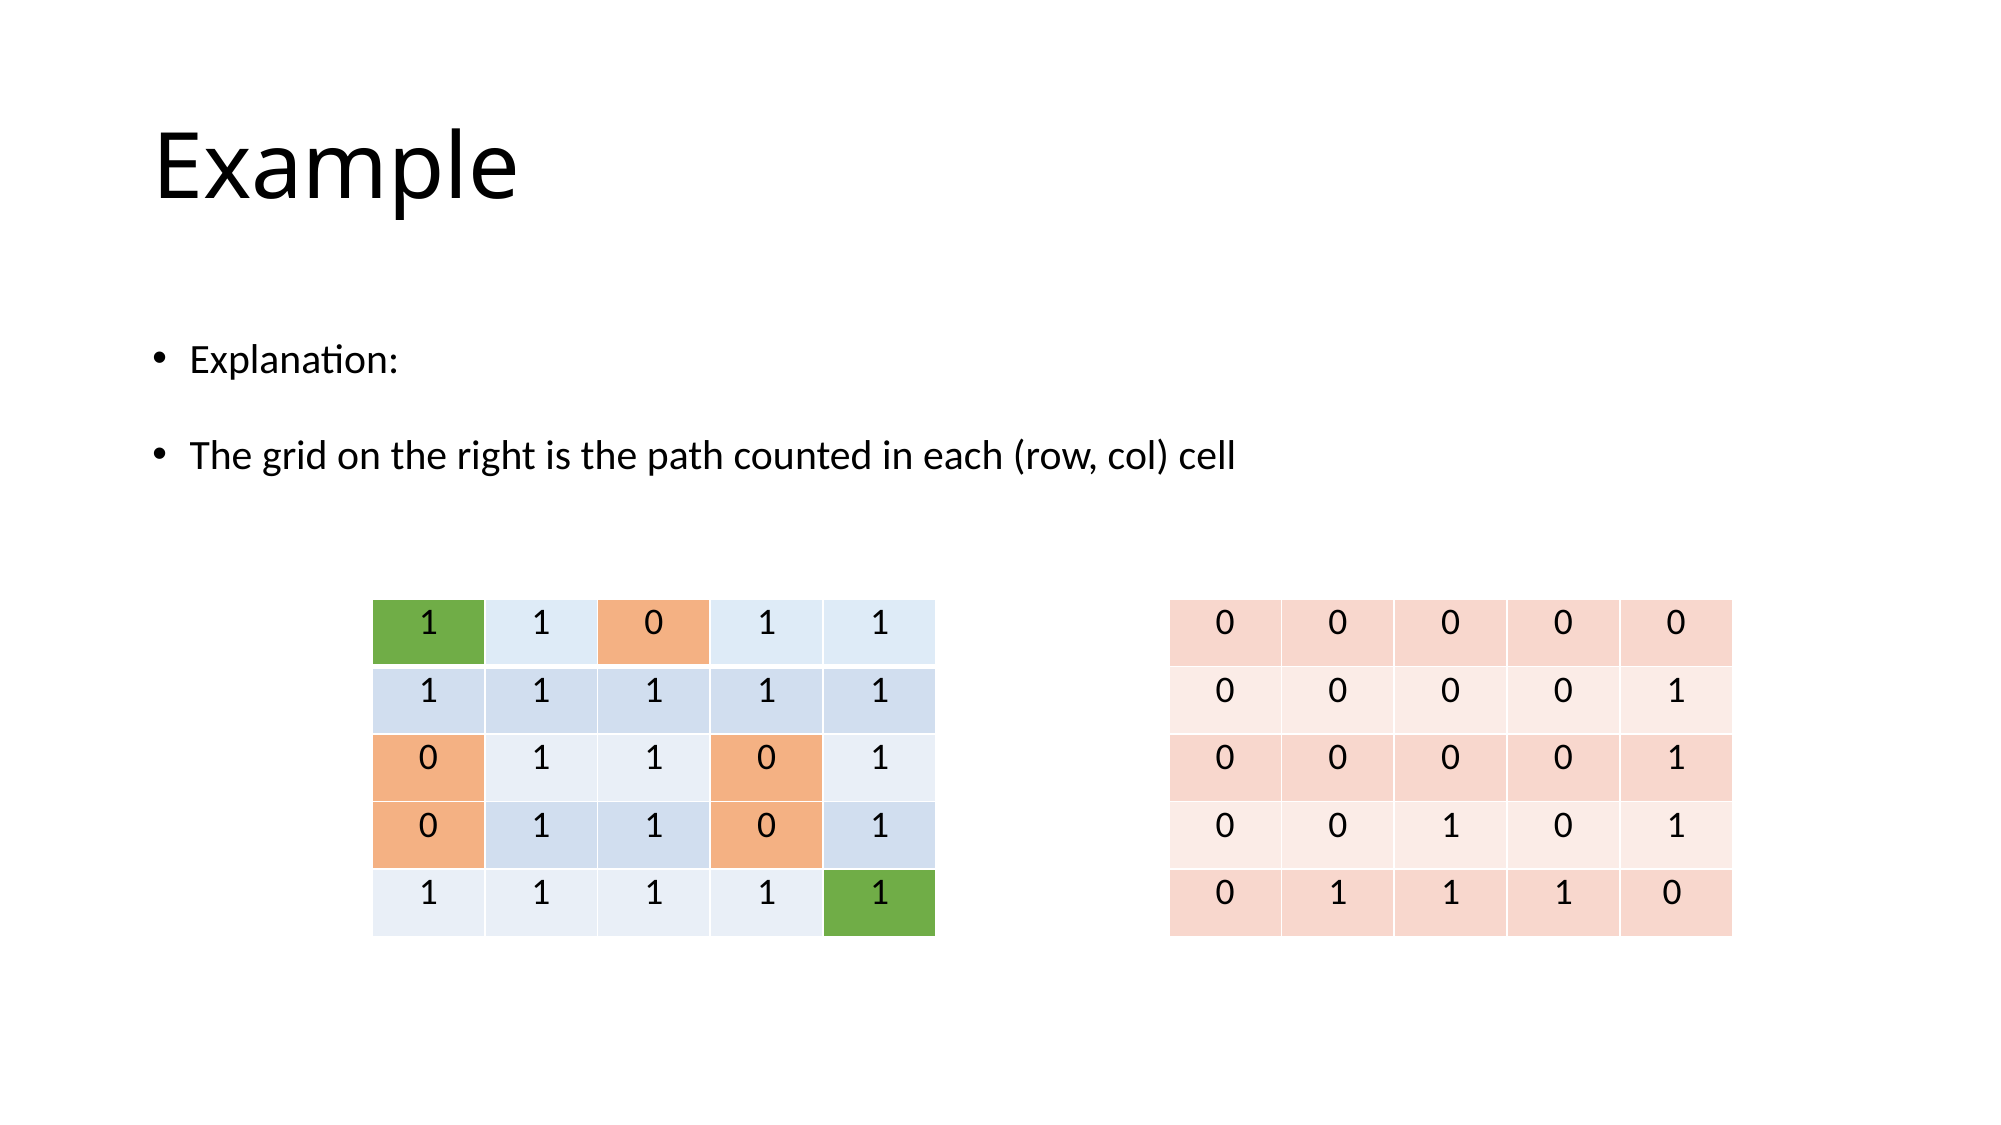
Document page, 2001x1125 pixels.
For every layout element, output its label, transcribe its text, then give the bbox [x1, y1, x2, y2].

table_cell 1 [1621, 735, 1732, 801]
table_header 0 [598, 600, 709, 664]
table_cell 0 [1170, 802, 1281, 868]
table_cell 0 [711, 735, 822, 801]
table_cell 0 [1508, 667, 1619, 733]
table_header 1 [486, 600, 597, 664]
table_cell 0 [1170, 667, 1281, 733]
table_cell 1 [711, 870, 822, 936]
table_cell 1 [824, 802, 935, 868]
text_box Example [137, 59, 1863, 278]
table_cell 1 [486, 669, 597, 733]
table_cell 1 [1395, 870, 1506, 936]
table_header 0 [1170, 600, 1281, 666]
table_cell 0 [1170, 735, 1281, 801]
table_cell 0 [1282, 667, 1393, 733]
table_cell 0 [373, 802, 484, 868]
table_cell 1 [486, 802, 597, 868]
table_cell 1 [824, 669, 935, 733]
table_header 1 [711, 600, 822, 664]
table_cell 1 [1508, 870, 1619, 936]
table_header 0 [1621, 600, 1732, 666]
table_header 1 [373, 600, 484, 664]
table_cell 1 [1621, 802, 1732, 868]
table_cell 1 [486, 735, 597, 801]
table_cell 1 [373, 669, 484, 733]
table_cell 0 [711, 802, 822, 868]
table_header 0 [1508, 600, 1619, 666]
table_cell 1 [824, 870, 935, 936]
table_cell 0 [1395, 667, 1506, 733]
table_cell 0 [1508, 802, 1619, 868]
table_header 1 [824, 600, 935, 664]
table_cell 0 [1508, 735, 1619, 801]
table_cell 0 [1621, 870, 1732, 936]
table_cell 1 [598, 870, 709, 936]
table_cell 0 [1282, 735, 1393, 801]
table_cell 0 [373, 735, 484, 801]
table_cell 0 [1395, 735, 1506, 801]
table_header 0 [1395, 600, 1506, 666]
table_cell 1 [598, 802, 709, 868]
table_cell 1 [711, 669, 822, 733]
table_cell 0 [1170, 870, 1281, 936]
table_header 0 [1282, 600, 1393, 666]
table_cell 1 [598, 735, 709, 801]
table_cell 1 [1621, 667, 1732, 733]
table_cell 1 [486, 870, 597, 936]
table_cell 1 [598, 669, 709, 733]
table_cell 1 [824, 735, 935, 801]
table_cell 1 [1395, 802, 1506, 868]
table_cell 1 [1282, 870, 1393, 936]
table_cell 1 [373, 870, 484, 936]
table_cell 0 [1282, 802, 1393, 868]
text_box Explanation: The grid on the right is the path counted in each (row, col) cell [137, 299, 1863, 1014]
